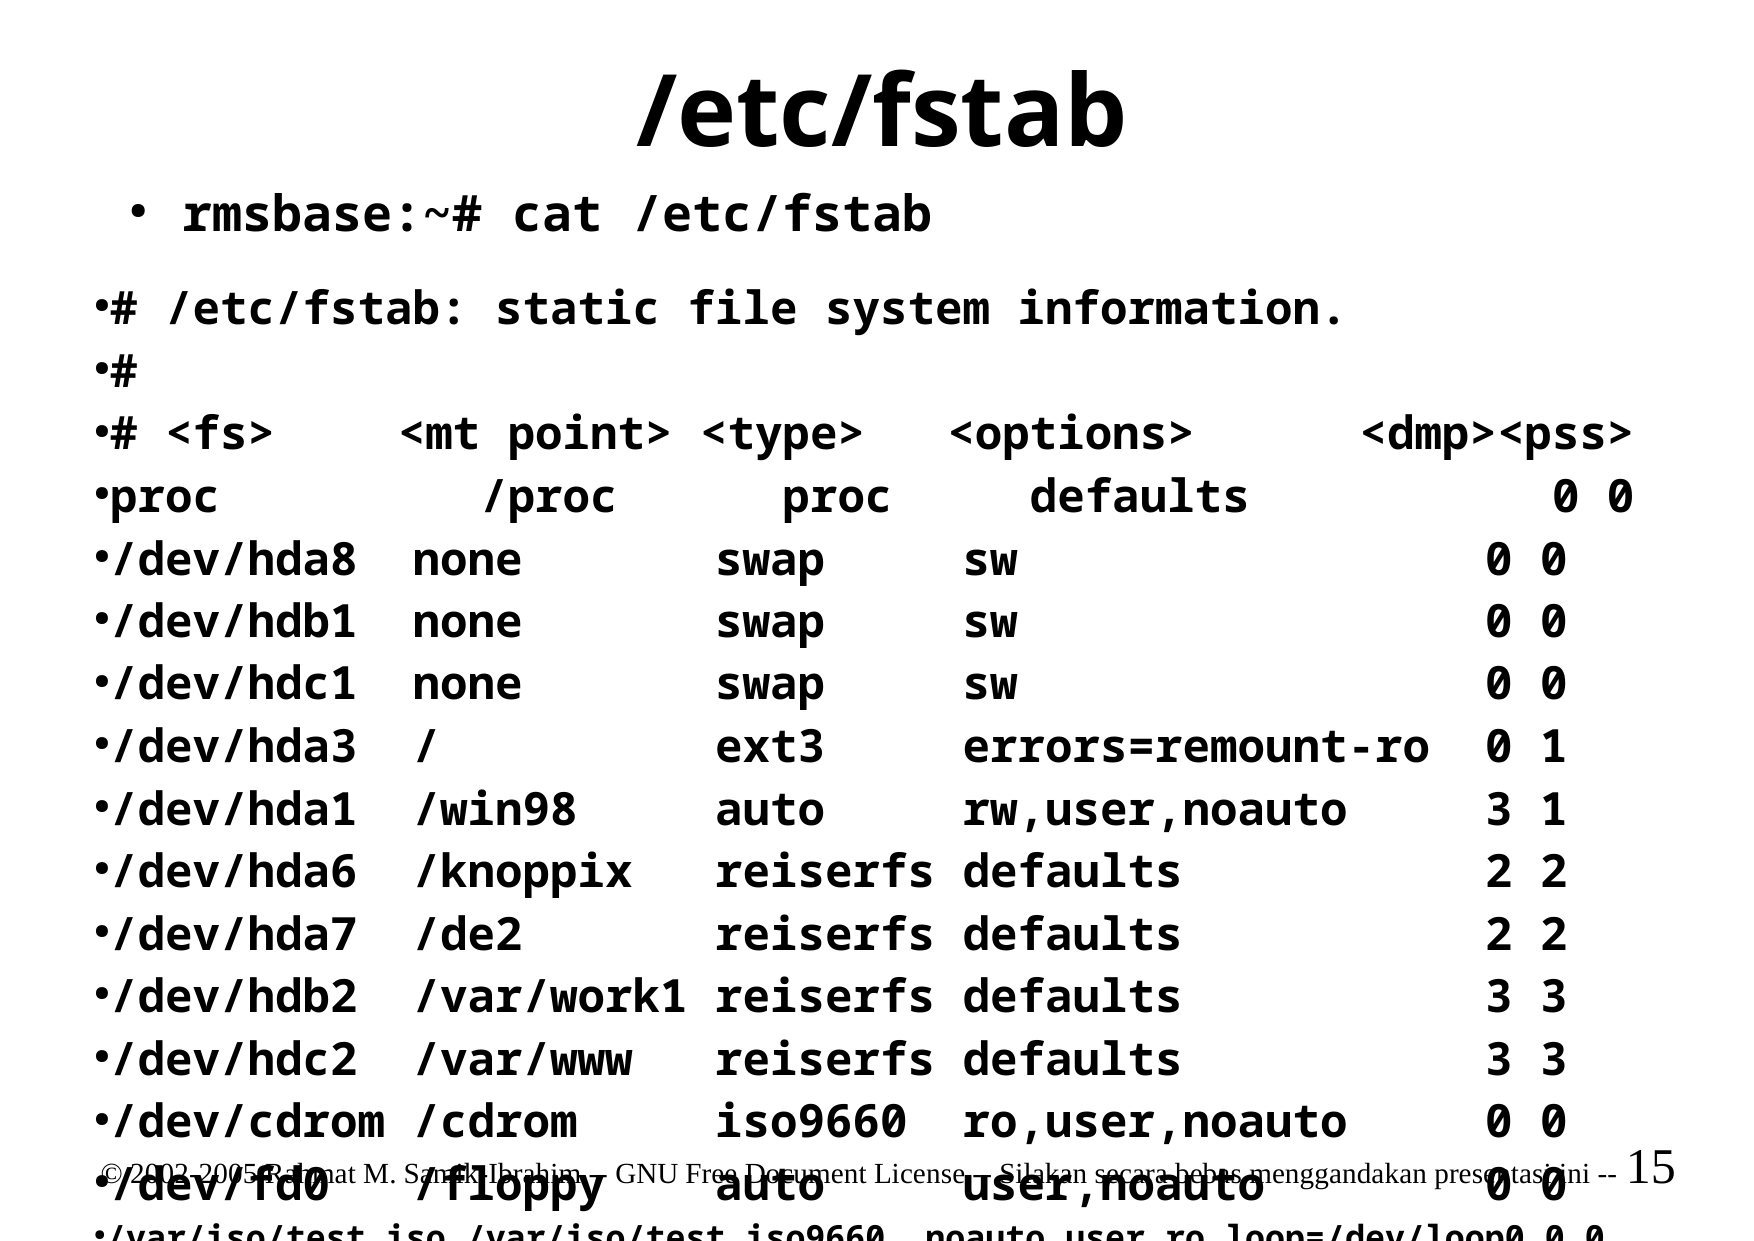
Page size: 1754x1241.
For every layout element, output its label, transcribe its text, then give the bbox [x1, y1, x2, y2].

title /etc/fstab [173, 43, 1591, 171]
list rmsbase:~# cat /etc/fstab # /etc/fstab: static file system information. # # <fs> <mt point> <type> <options> <dmp><pss> proc /proc proc defaults 0 0 /dev/hda8 none swap sw 0 0 /dev/hdb1 none swap sw 0 0 /dev/hdc1 none swap sw 0 0 /dev/hda3 / ext3 errors=remount-ro 0 1 /dev/hda1 /win98 auto rw,user,noauto 3 1 /dev/hda6 /knoppix reiserfs defaults 2 2 /dev/hda7 /de2 reiserfs defaults 2 2 /dev/hdb2 /var/work1 reiserfs defaults 3 3 /dev/hdc2 /var/www reiserfs defaults 3 3 /dev/cdrom /cdrom iso9660 ro,user,noauto 0 0 /dev/fd0 /floppy auto user,noauto 0 0 /var/iso/test.iso /var/iso/test iso9660 noauto,user,ro,loop=/dev/loop0 0 0 fstab: informasi statik sistem berkas [94, 177, 1677, 1209]
